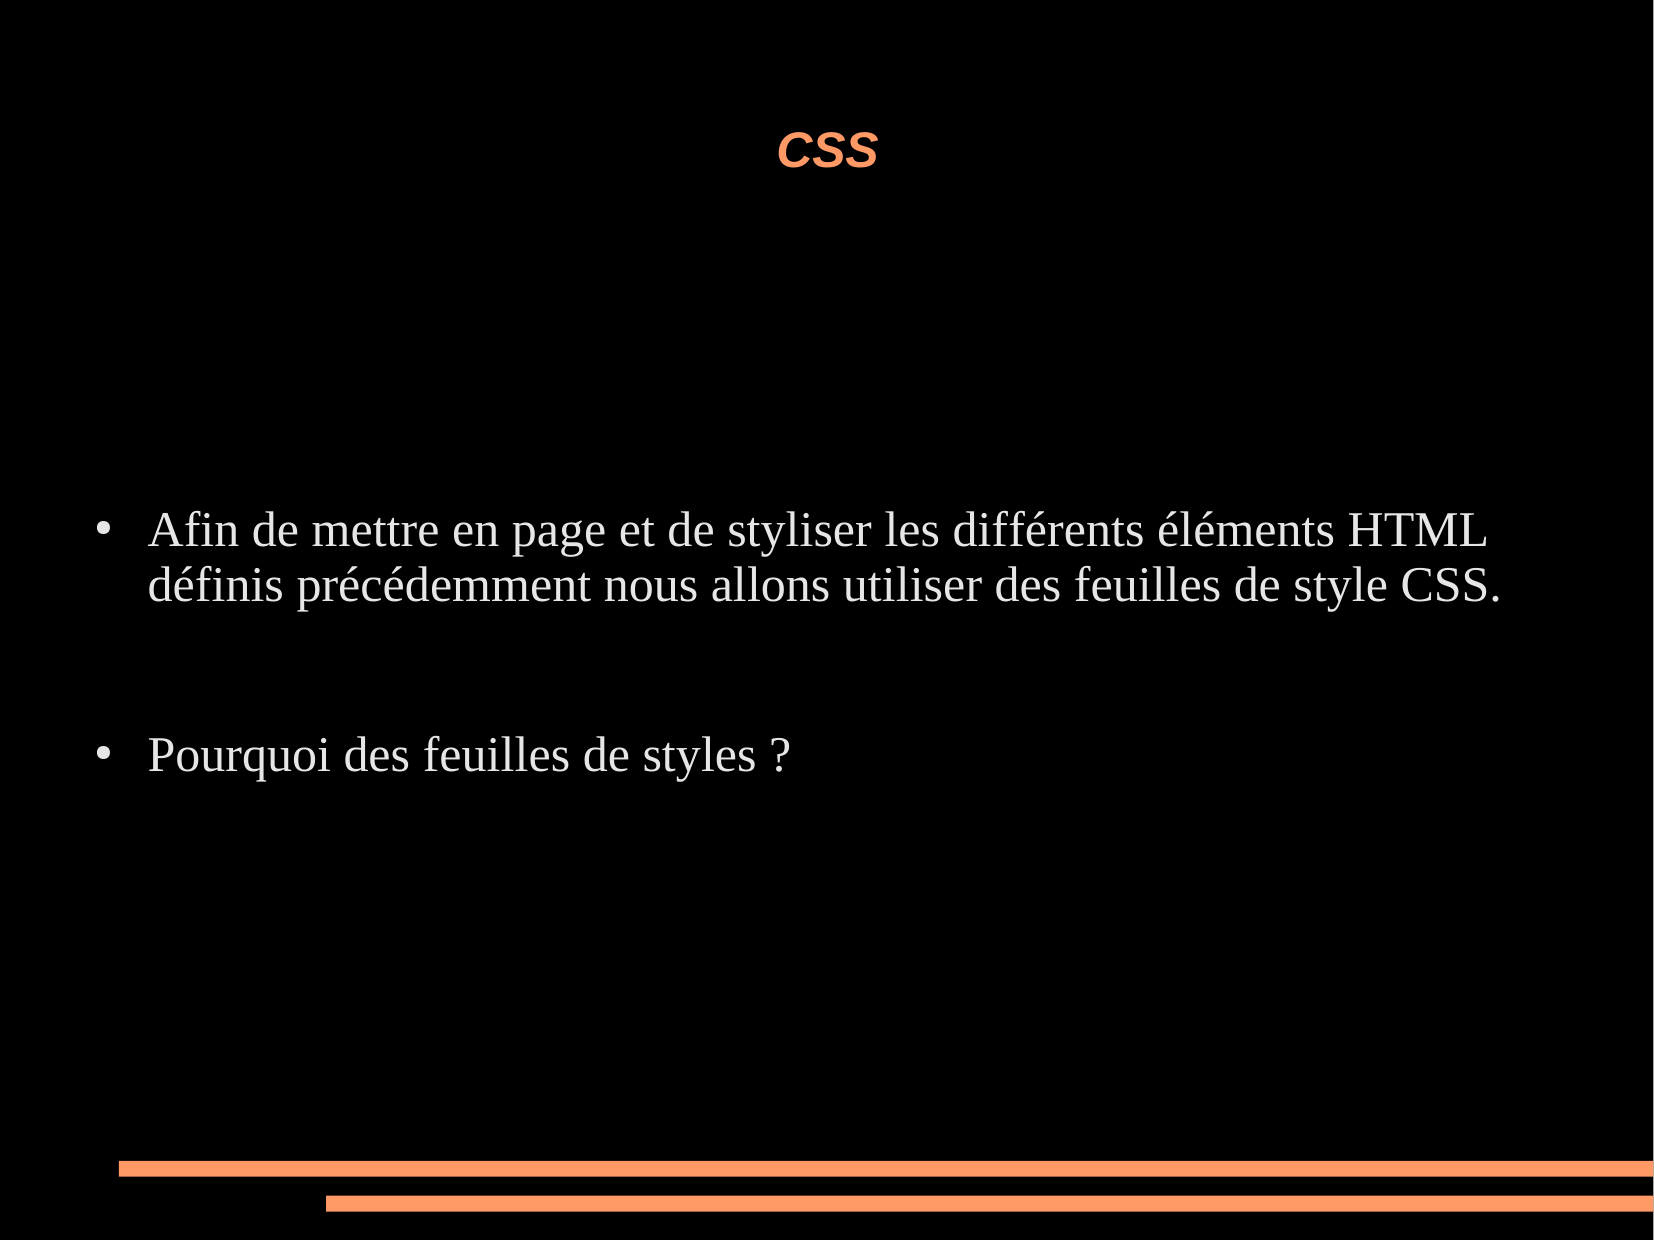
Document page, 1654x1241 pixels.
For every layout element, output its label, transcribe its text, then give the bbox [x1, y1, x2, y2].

list Afin de mettre en page et de styliser les différents éléments HTML définis précédemment nous allons utiliser des feuilles de style CSS. Pourquoi des feuilles de styles ? [76, 501, 1565, 1241]
title CSS [121, 46, 1534, 254]
